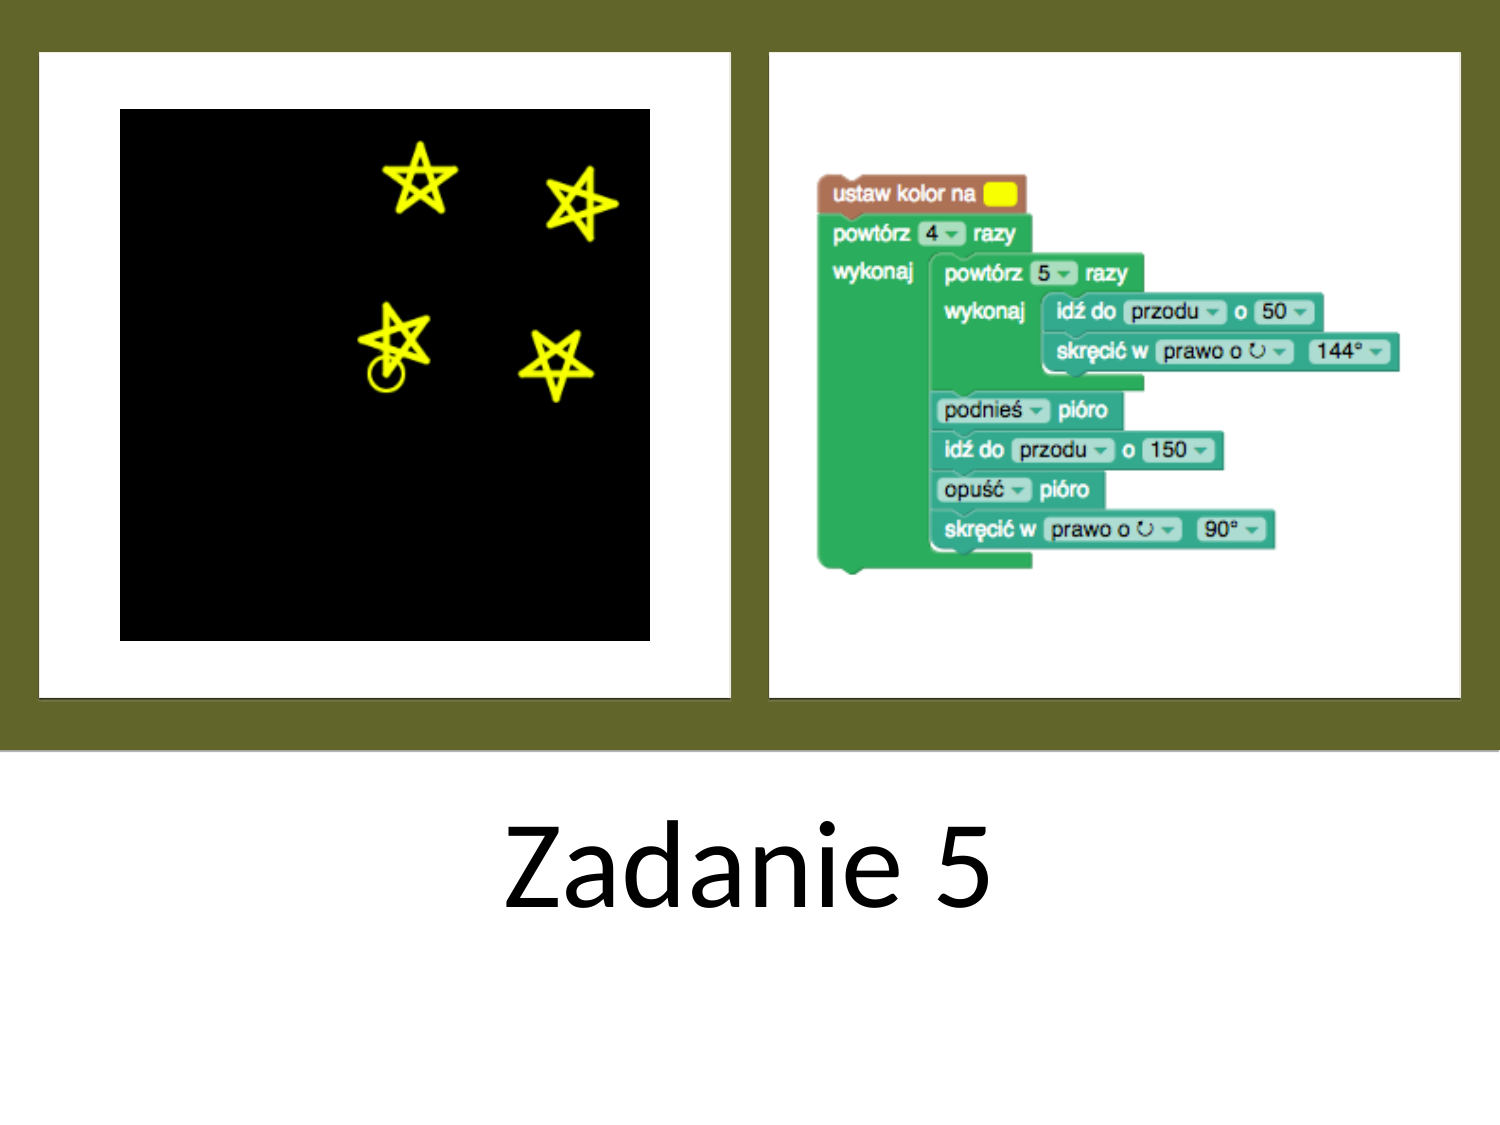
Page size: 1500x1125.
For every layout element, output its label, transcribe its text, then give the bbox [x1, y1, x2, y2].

picture [808, 156, 1421, 594]
text_box [0, 0, 1500, 750]
picture [120, 109, 650, 641]
title Zadanie 5 [187, 761, 1313, 942]
